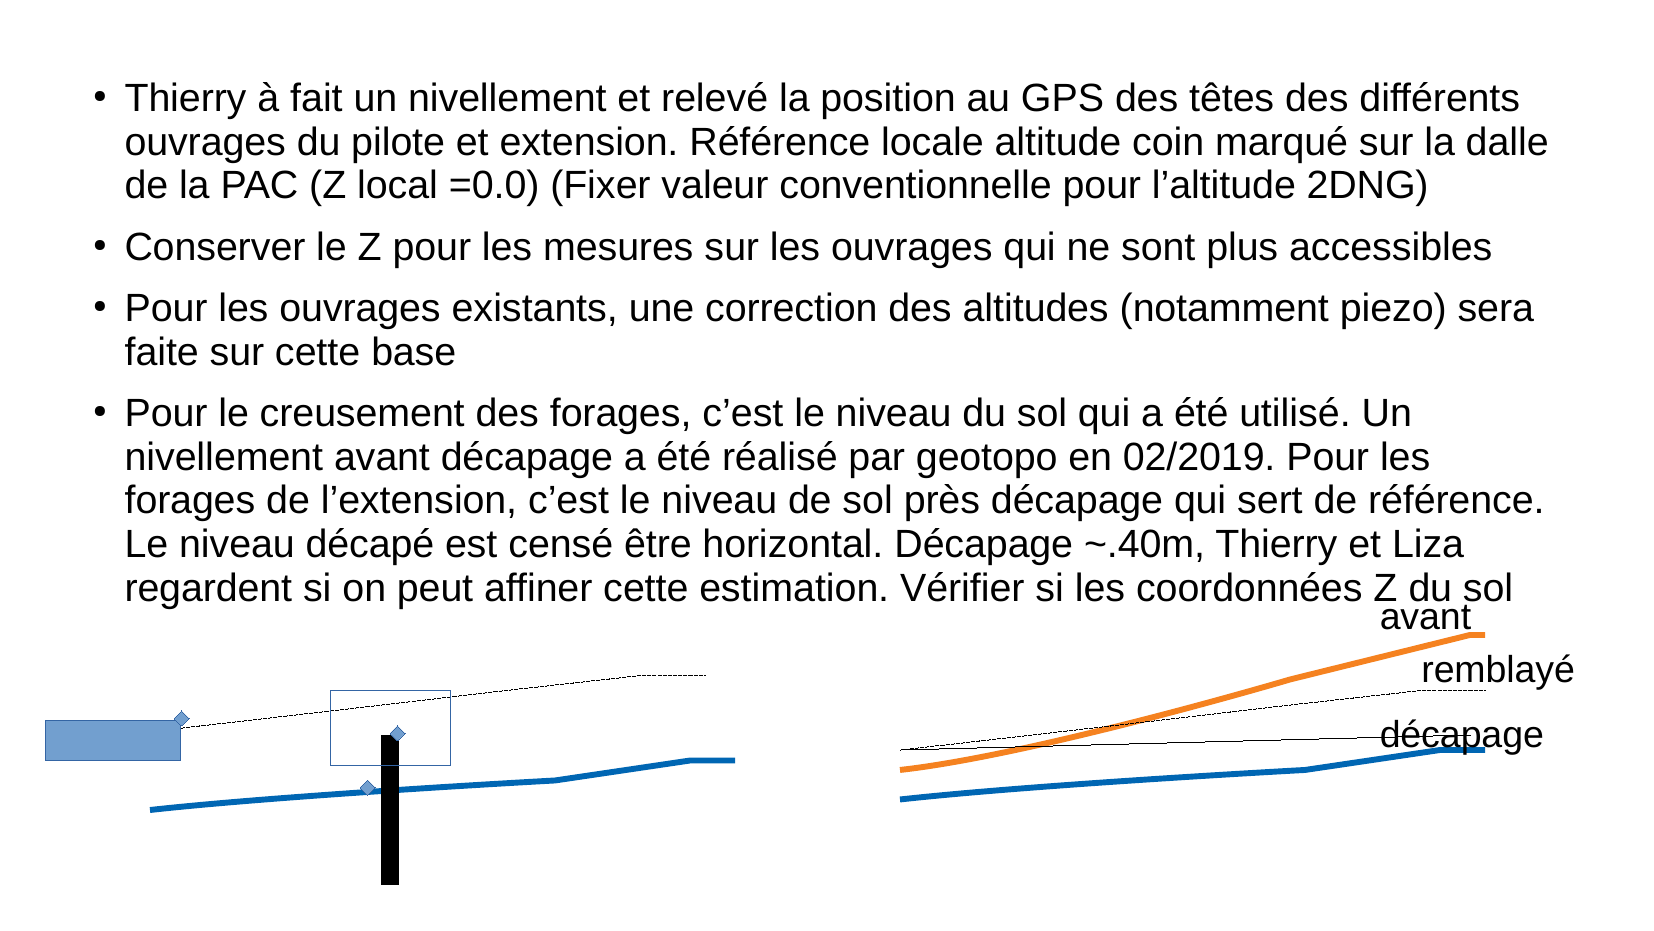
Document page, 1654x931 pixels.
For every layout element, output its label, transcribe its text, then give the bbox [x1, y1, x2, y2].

text_box remblayé [1406, 641, 1590, 699]
text_box [390, 725, 406, 741]
text_box [45, 710, 190, 761]
text_box avant [1365, 588, 1487, 646]
text_box [360, 780, 376, 796]
list Thierry à fait un nivellement et relevé la position au GPS des têtes des différents ouvrages du pilote et extension. Référence locale altitude coin marqué sur la dalle de la PAC (Z local =0.0) (Fixer valeur conventionnelle pour l’altitude 2DNG) Conserver le Z pour les mesures sur les ouvrages qui ne sont plus accessibles Pour les ouvrages existants, une correction des altitudes (notamment piezo) sera faite sur cette base Pour le creusement des forages, c’est le niveau du sol qui a été utilisé. Un nivellement avant décapage a été réalisé par geotopo en 02/2019. Pour les forages de l’extension, c’est le niveau de sol près décapage qui sert de référence. Le niveau décapé est censé être horizontal. Décapage ~.40m, Thierry et Liza regardent si on peut affiner cette estimation. Vérifier si les coordonnées Z du sol [82, 75, 1571, 631]
text_box décapage [1365, 706, 1559, 764]
